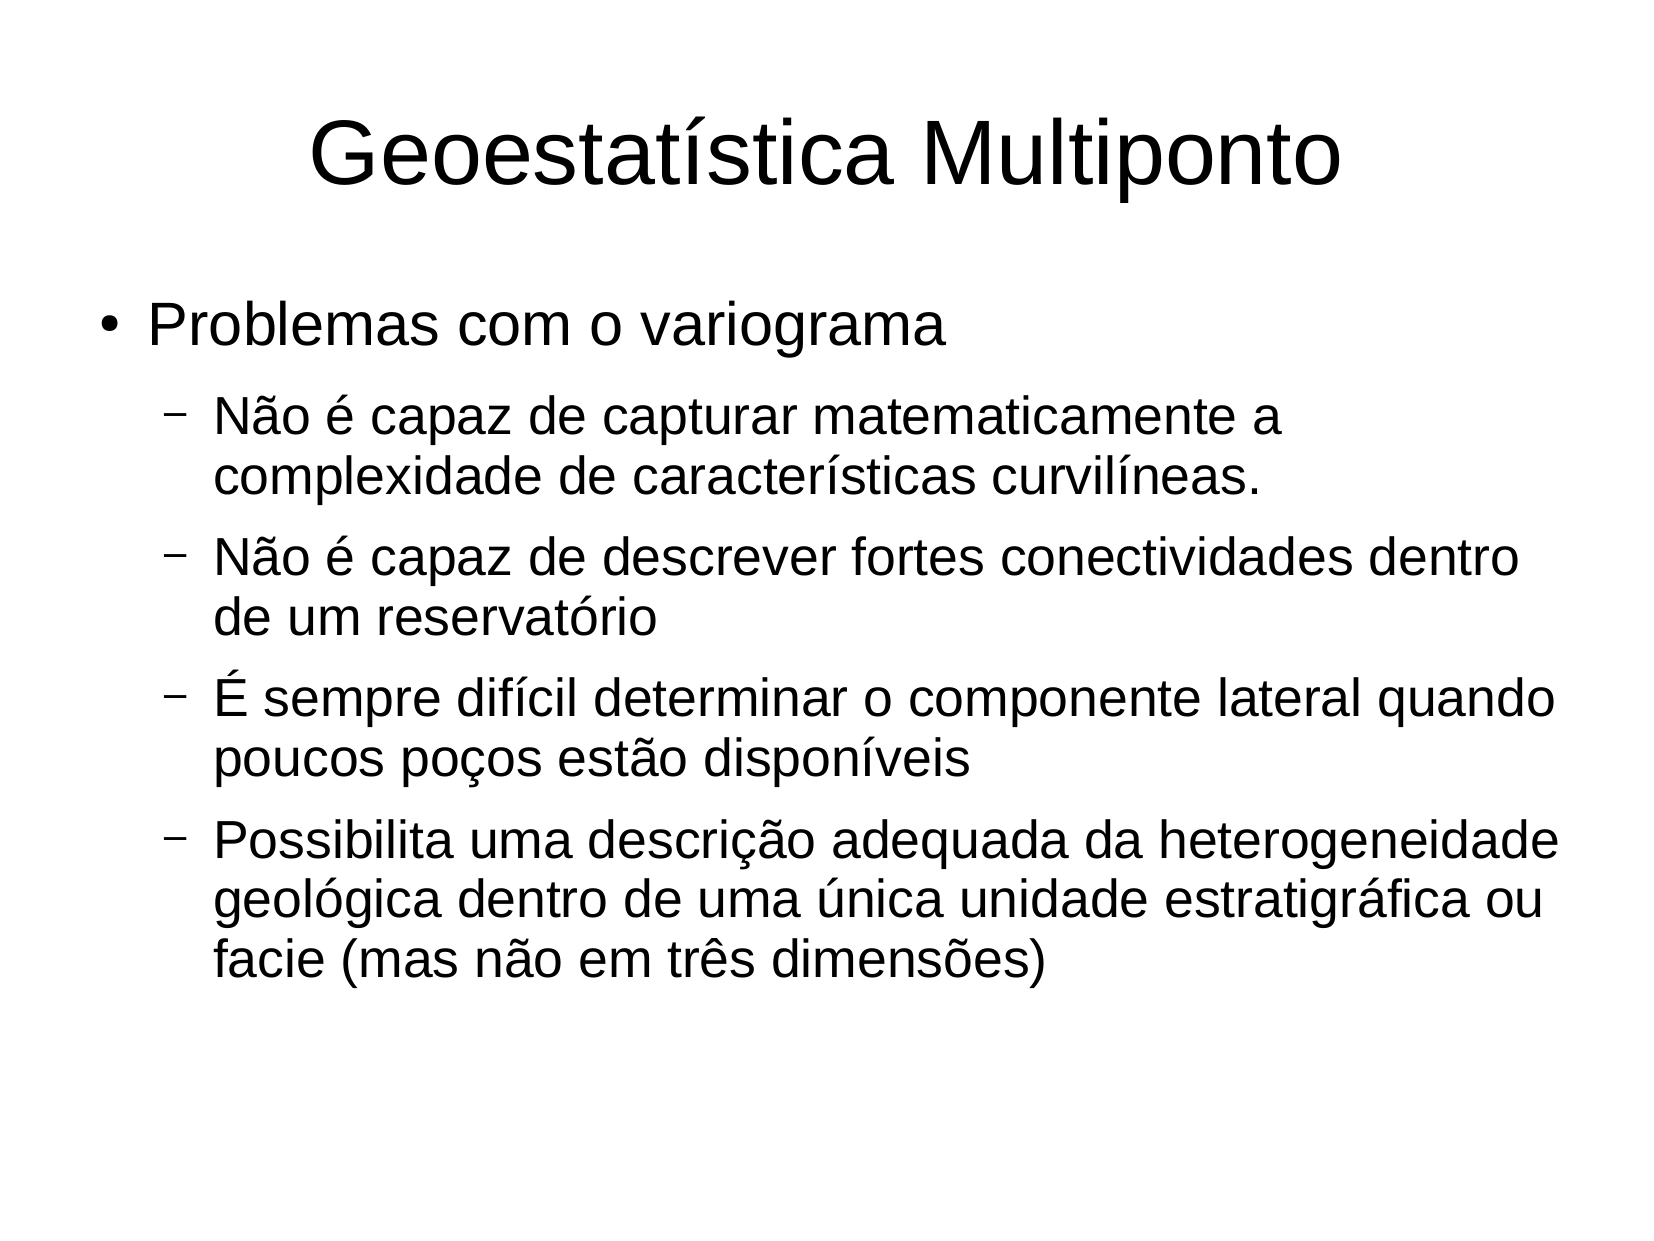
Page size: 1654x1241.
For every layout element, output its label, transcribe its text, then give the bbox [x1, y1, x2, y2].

list Problemas com o variograma Não é capaz de capturar matematicamente a complexidade de características curvilíneas. Não é capaz de descrever fortes conectividades dentro de um reservatório É sempre difícil determinar o componente lateral quando poucos poços estão disponíveis Possibilita uma descrição adequada da heterogeneidade geológica dentro de uma única unidade estratigráfica ou facie (mas não em três dimensões) [82, 290, 1571, 1010]
title Geoestatística Multiponto [82, 49, 1571, 257]
